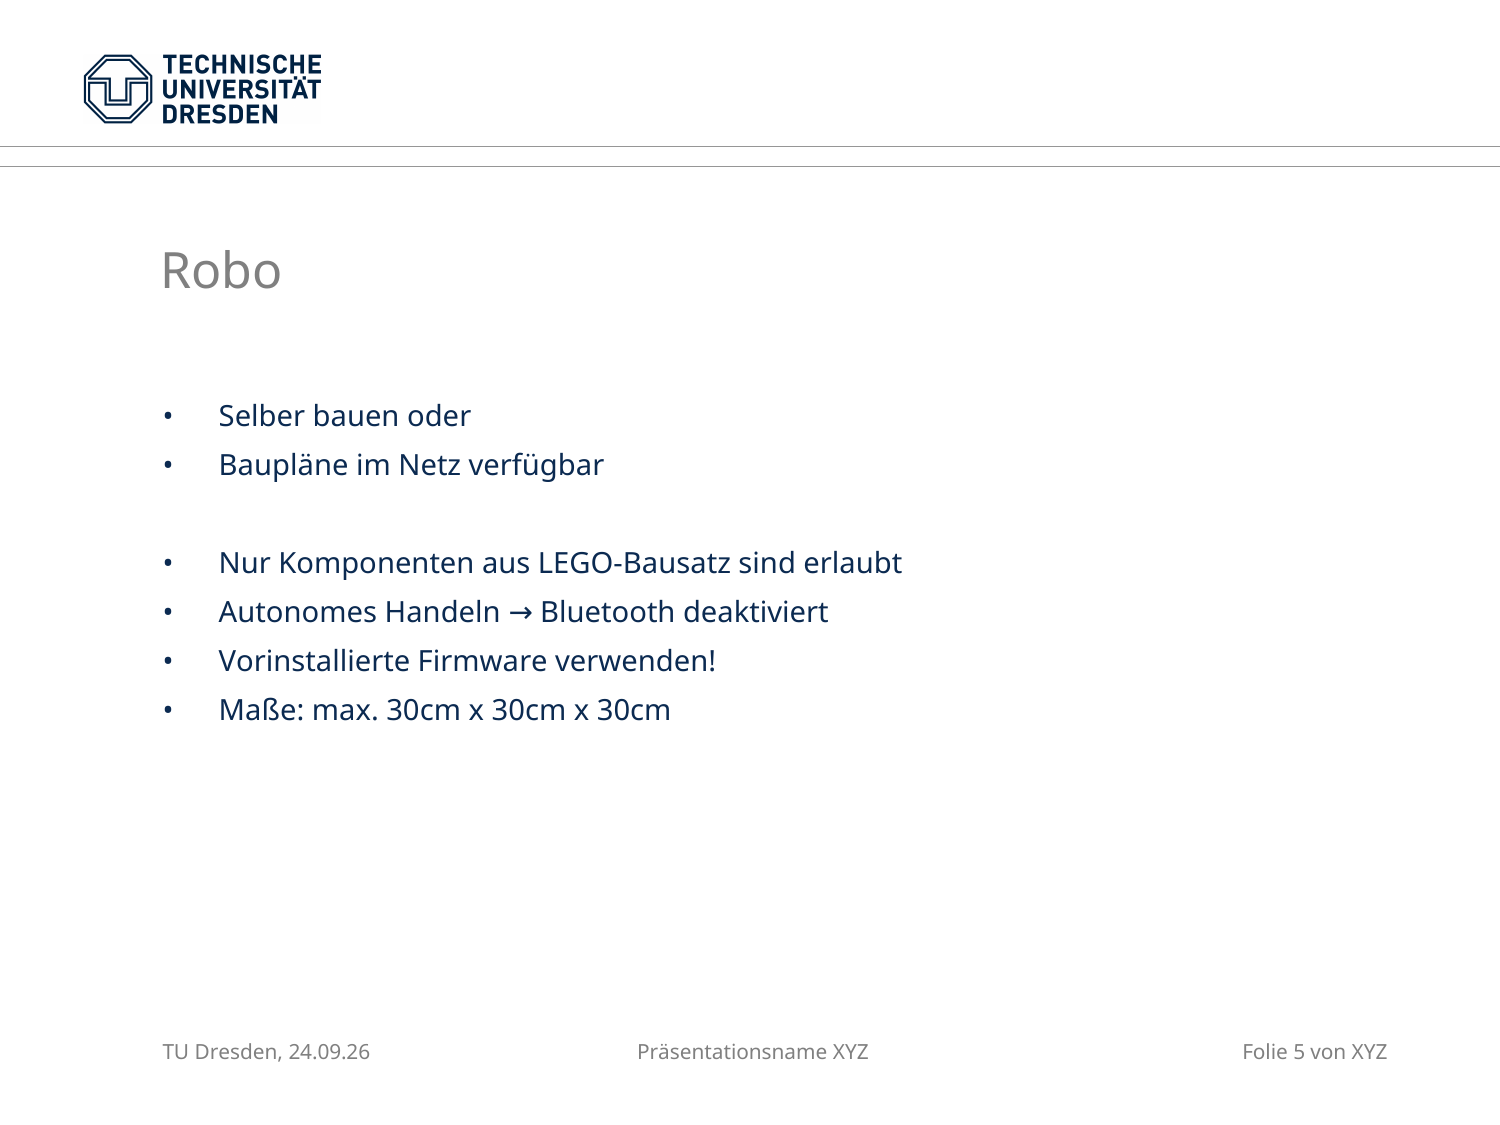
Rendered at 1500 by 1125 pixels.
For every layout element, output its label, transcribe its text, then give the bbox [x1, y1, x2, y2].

list Selber bauen oder Baupläne im Netz verfügbar Nur Komponenten aus LEGO-Bausatz sind erlaubt Autonomes Handeln → Bluetooth deaktiviert Vorinstallierte Firmware verwenden! Maße: max. 30cm x 30cm x 30cm [162, 387, 1388, 963]
title Robo [160, 231, 1392, 306]
picture [83, 54, 321, 124]
